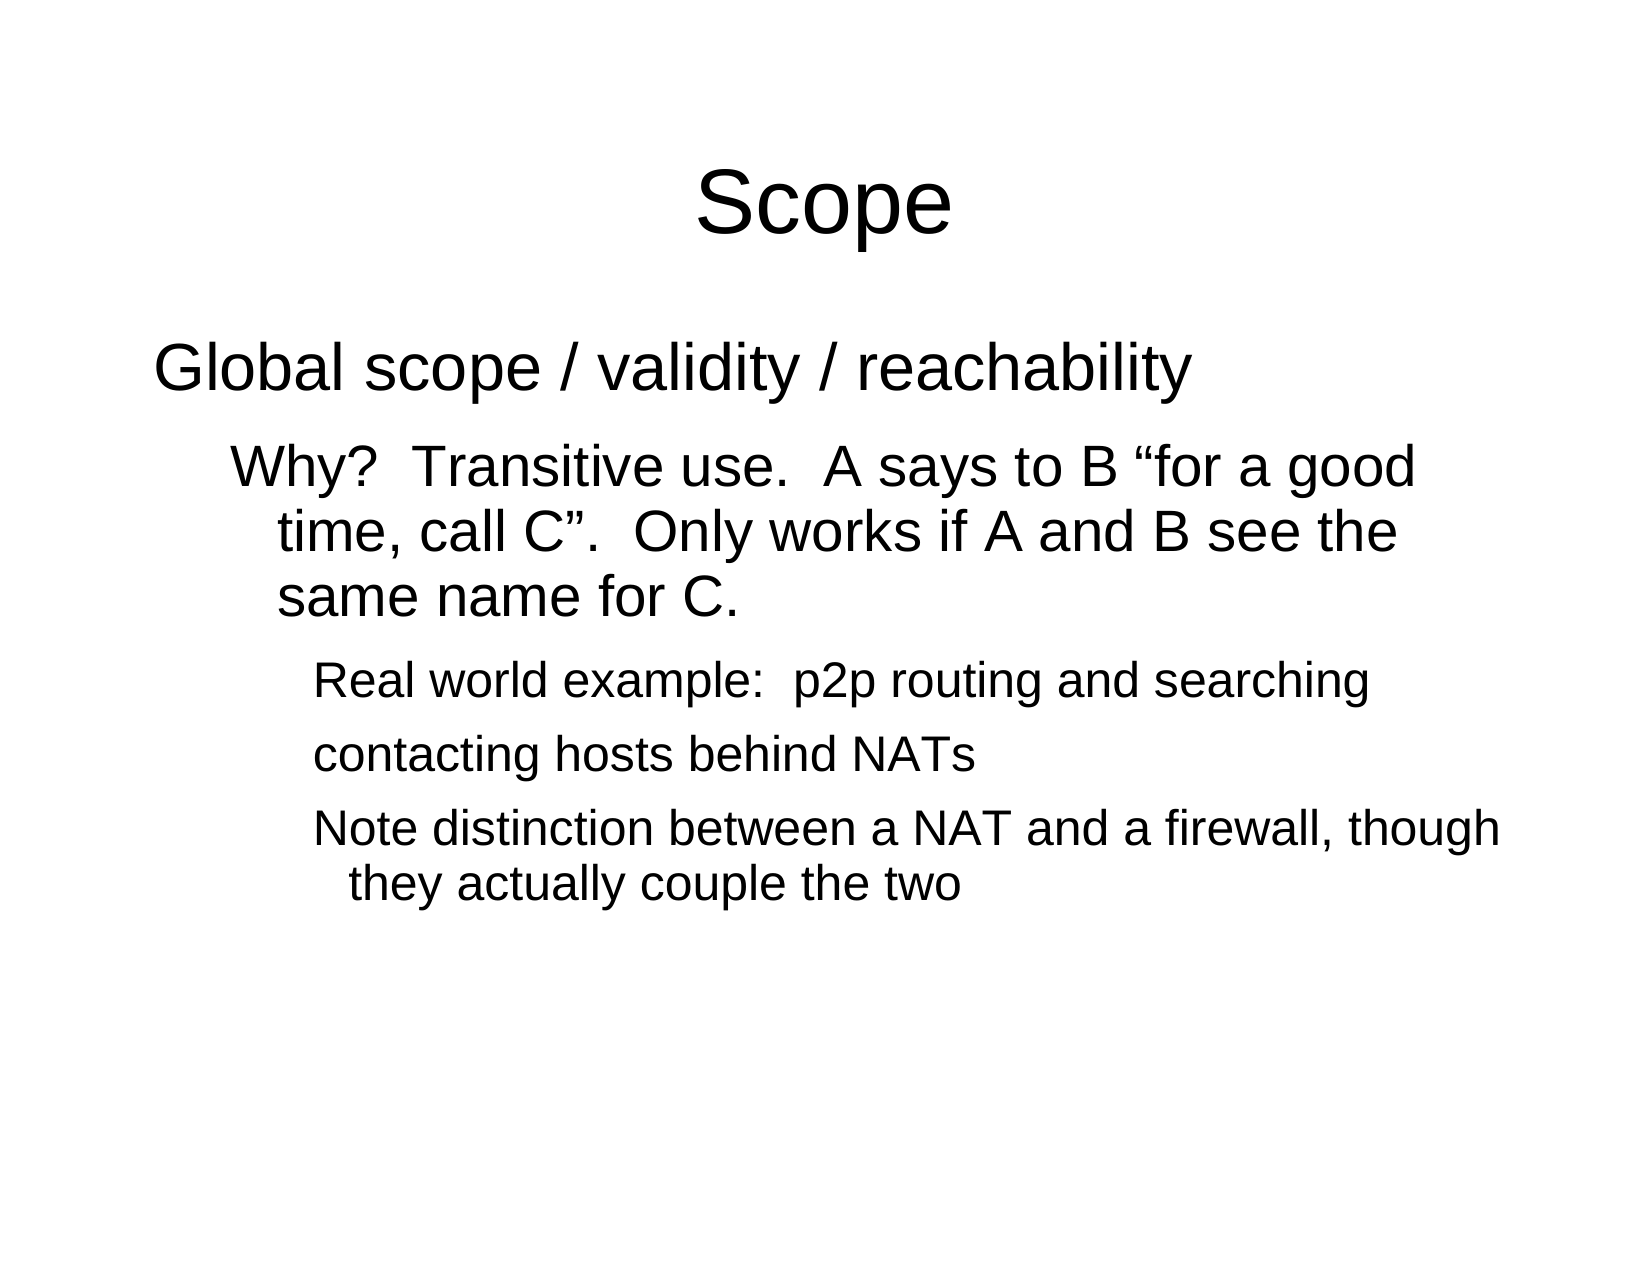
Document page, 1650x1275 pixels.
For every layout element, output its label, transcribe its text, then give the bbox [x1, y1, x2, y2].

title Scope [135, 112, 1515, 291]
list Global scope / validity / reachability Why? Transitive use. A says to B “for a good time, call C”. Only works if A and B see the same name for C. Real world example: p2p routing and searching contacting hosts behind NATs Note distinction between a NAT and a firewall, though they actually couple the two [135, 329, 1515, 1079]
